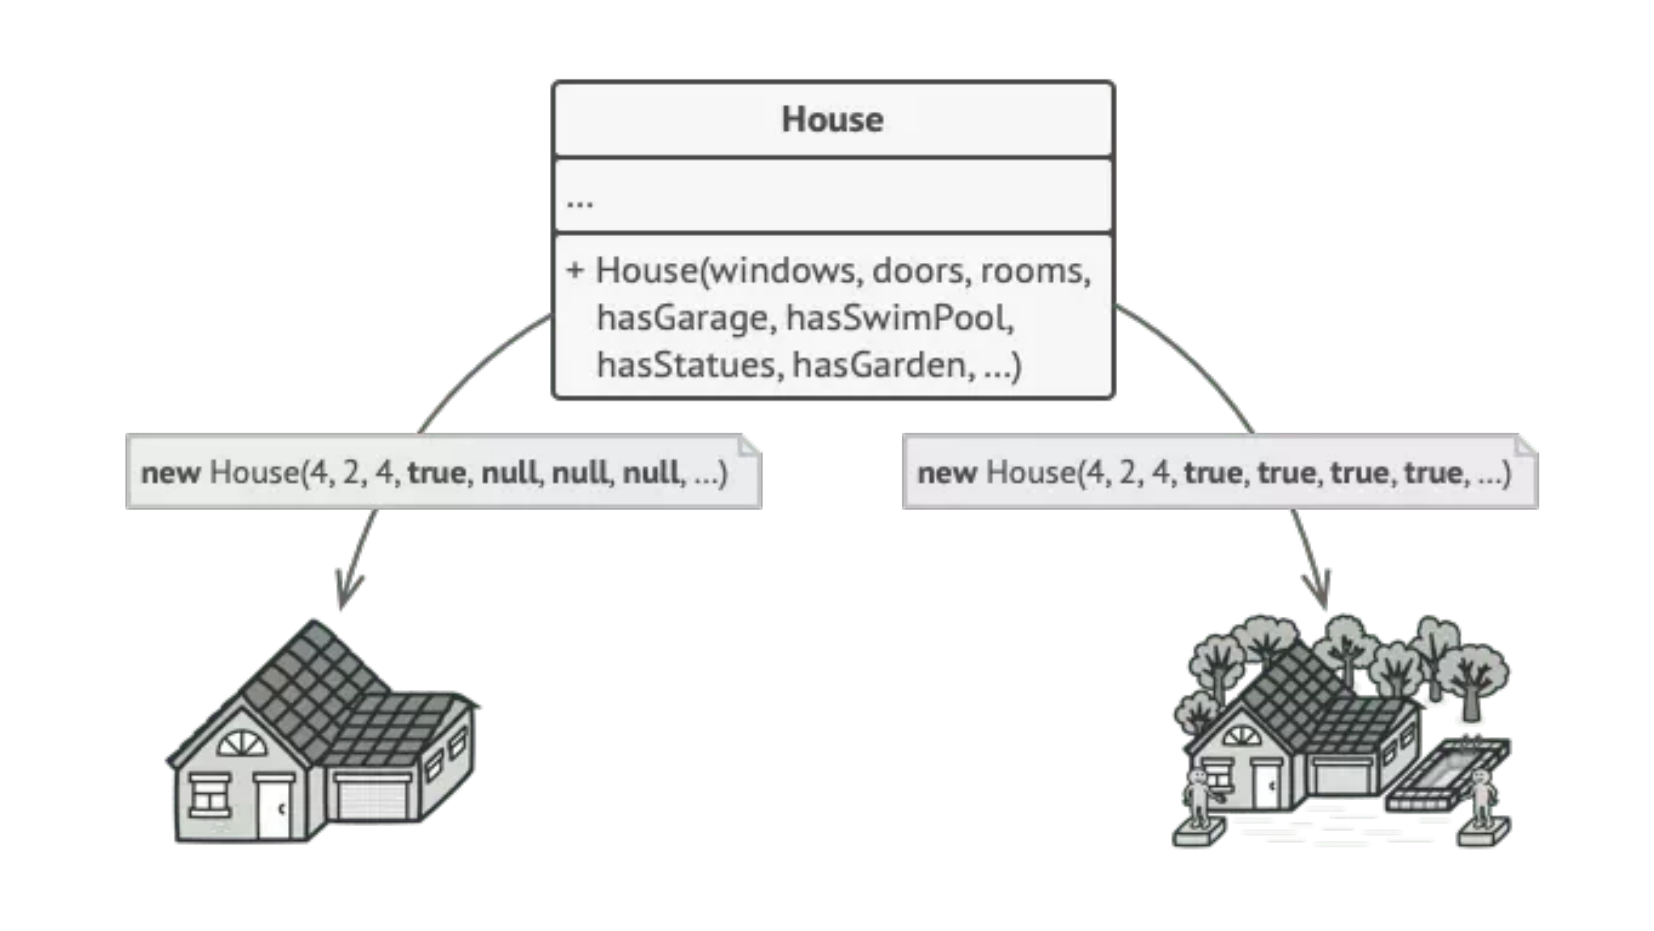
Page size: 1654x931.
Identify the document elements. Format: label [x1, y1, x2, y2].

picture [105, 59, 1561, 886]
